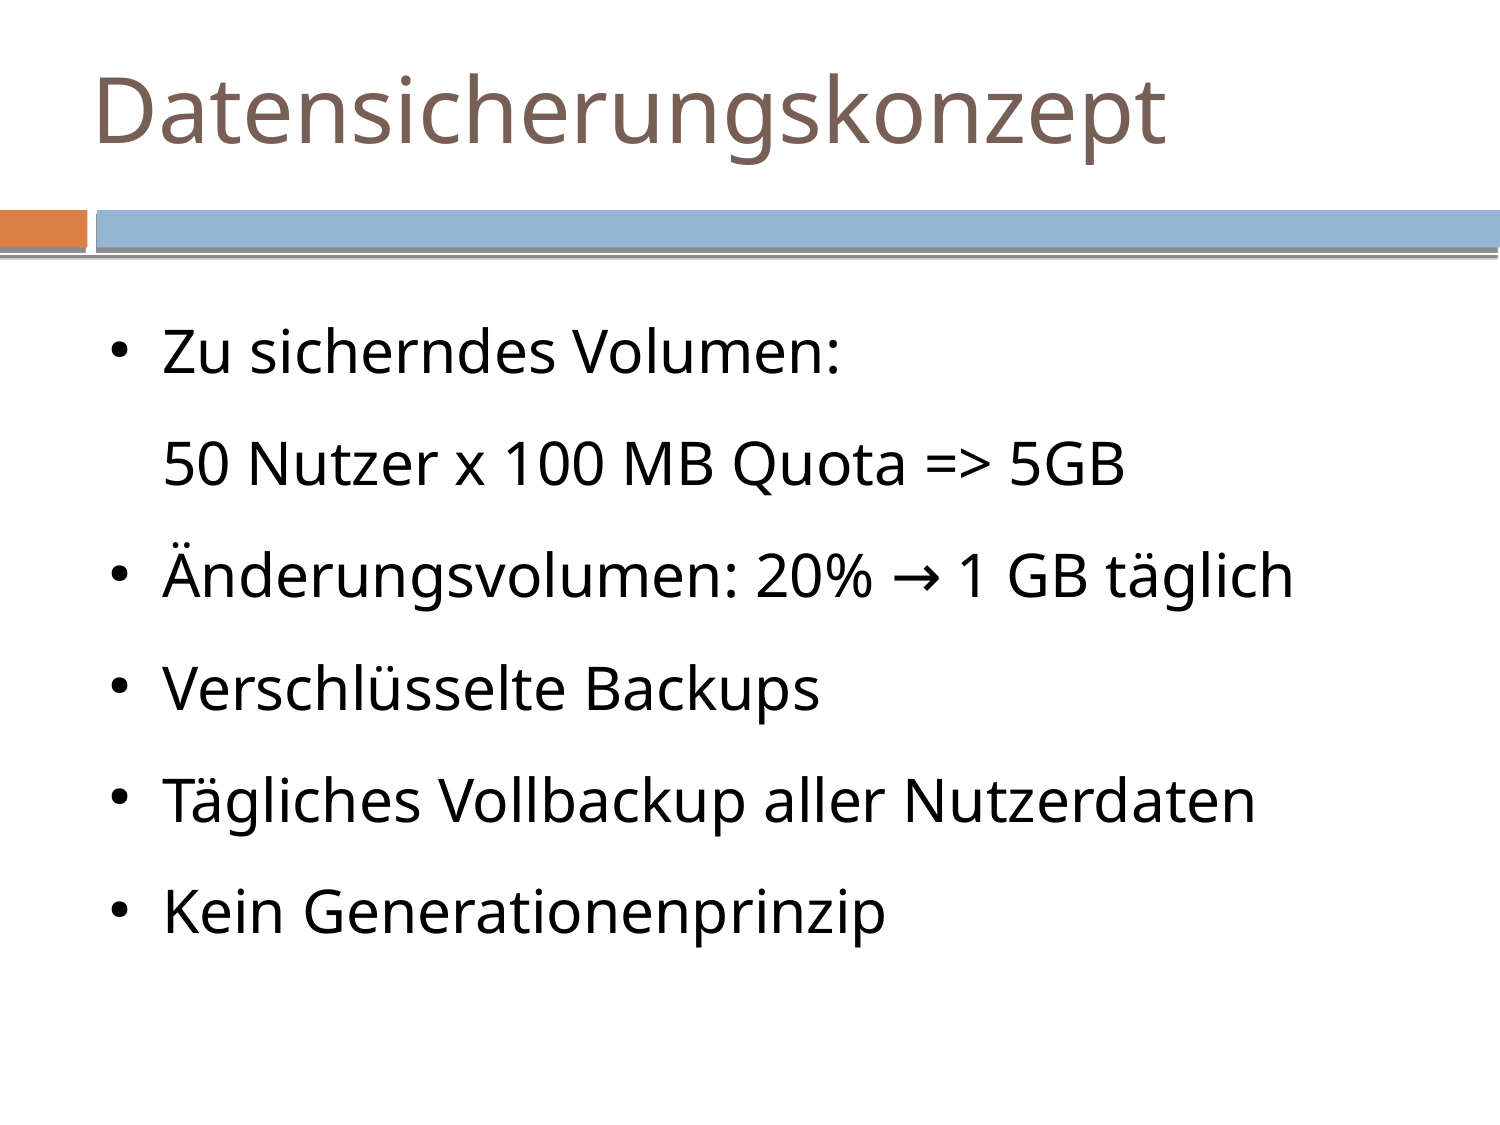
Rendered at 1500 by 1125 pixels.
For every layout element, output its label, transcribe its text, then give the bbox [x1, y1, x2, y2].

list Zu sicherndes Volumen: 50 Nutzer x 100 MB Quota => 5GB Änderungsvolumen: 20% → 1 GB täglich Verschlüsselte Backups Tägliches Vollbackup aller Nutzerdaten Kein Generationenprinzip [91, 309, 1305, 979]
title Datensicherungskonzept [91, 34, 1305, 182]
